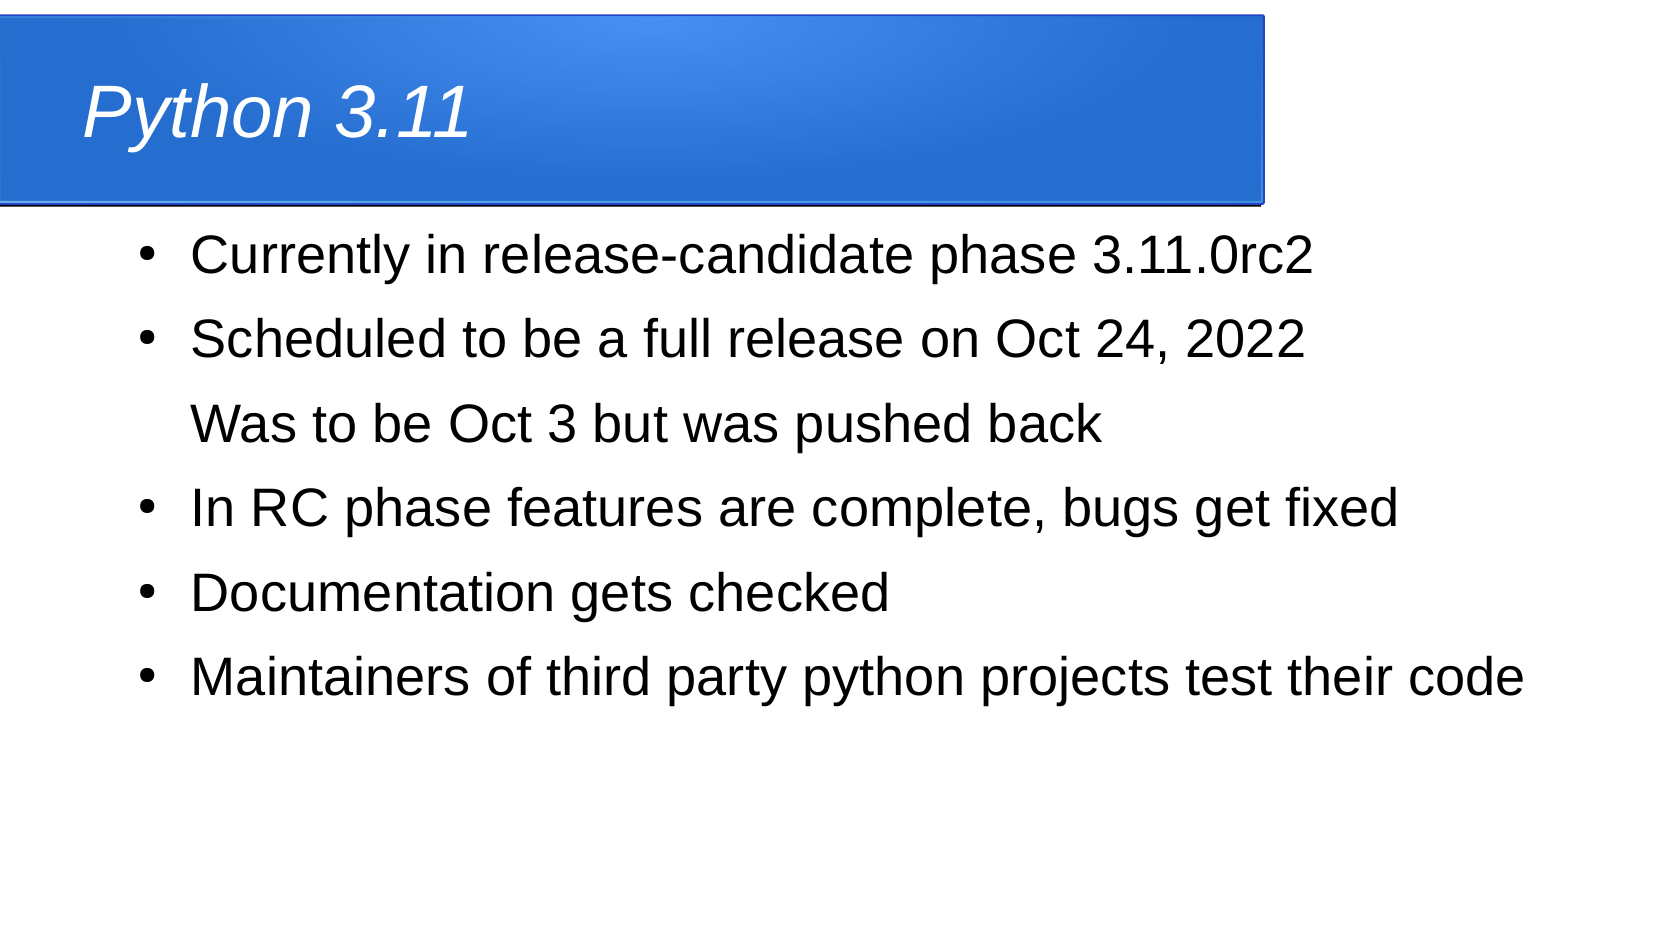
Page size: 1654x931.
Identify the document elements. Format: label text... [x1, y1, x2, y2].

list Currently in release-candidate phase 3.11.0rc2 Scheduled to be a full release on Oct 24, 2022 Was to be Oct 3 but was pushed back In RC phase features are complete, bugs get fixed Documentation gets checked Maintainers of third party python projects test their code [120, 224, 1572, 764]
title Python 3.11 [82, 35, 1235, 189]
